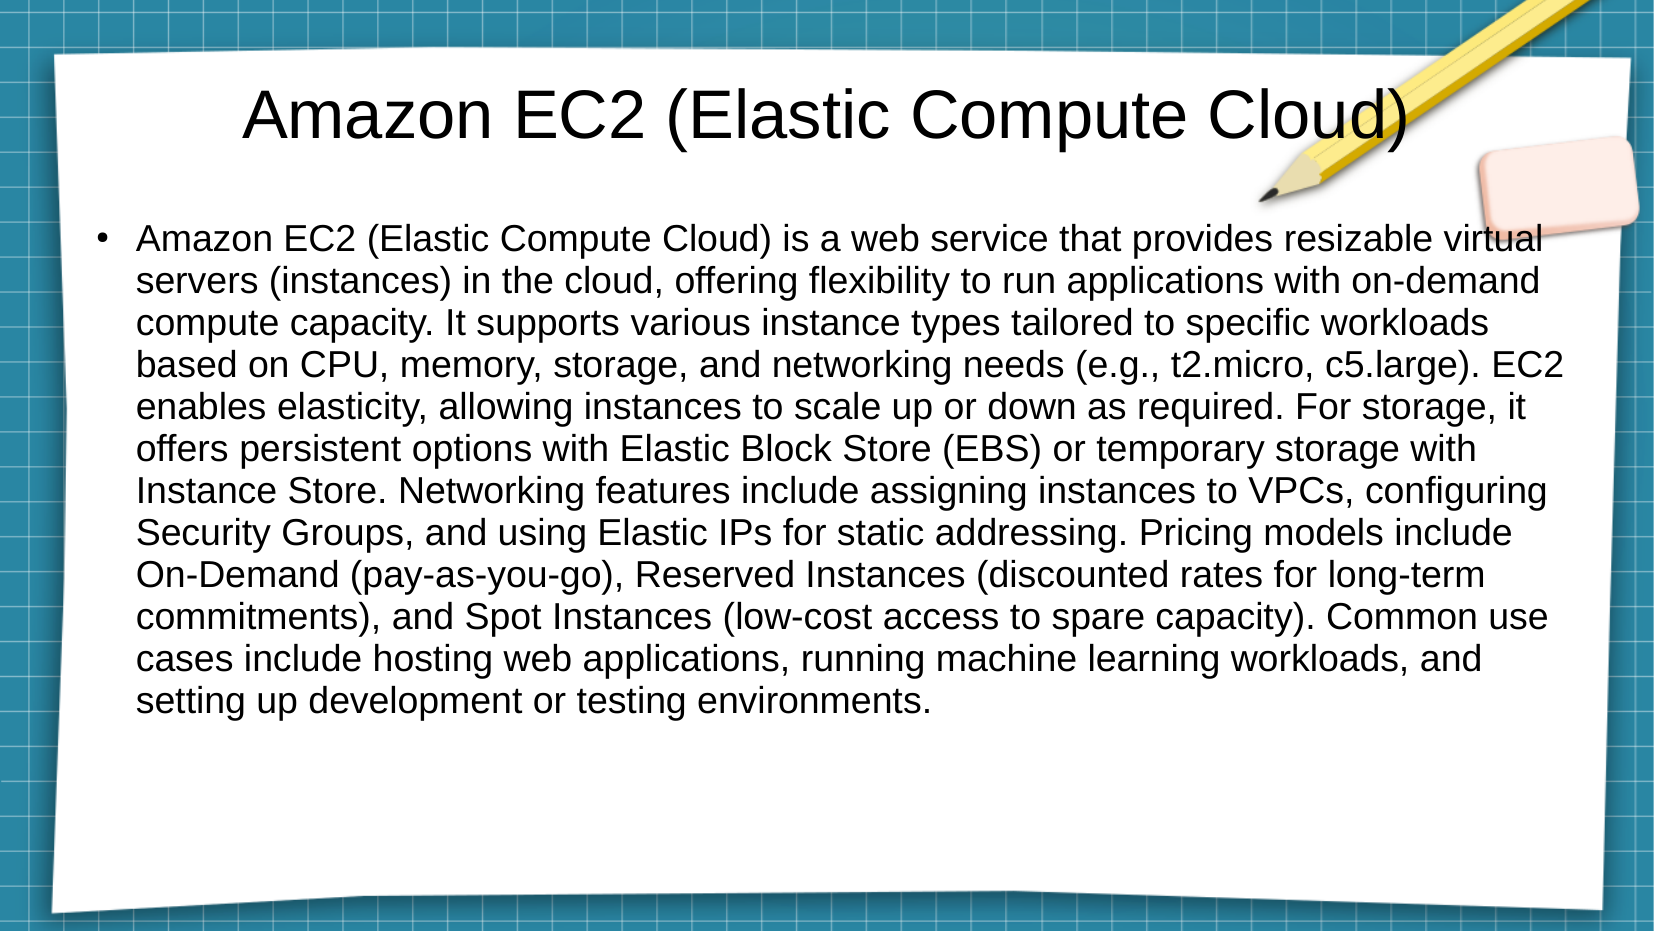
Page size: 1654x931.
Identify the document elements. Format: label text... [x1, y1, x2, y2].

picture [0, 0, 1654, 931]
list Amazon EC2 (Elastic Compute Cloud) is a web service that provides resizable virtual servers (instances) in the cloud, offering flexibility to run applications with on-demand compute capacity. It supports various instance types tailored to specific workloads based on CPU, memory, storage, and networking needs (e.g., t2.micro, c5.large). EC2 enables elasticity, allowing instances to scale up or down as required. For storage, it offers persistent options with Elastic Block Store (EBS) or temporary storage with Instance Store. Networking features include assigning instances to VPCs, configuring Security Groups, and using Elastic IPs for static addressing. Pricing models include On-Demand (pay-as-you-go), Reserved Instances (discounted rates for long-term commitments), and Spot Instances (low-cost access to spare capacity). Common use cases include hosting web applications, running machine learning workloads, and setting up development or testing environments. [82, 217, 1571, 758]
title Amazon EC2 (Elastic Compute Cloud) [82, 37, 1571, 193]
